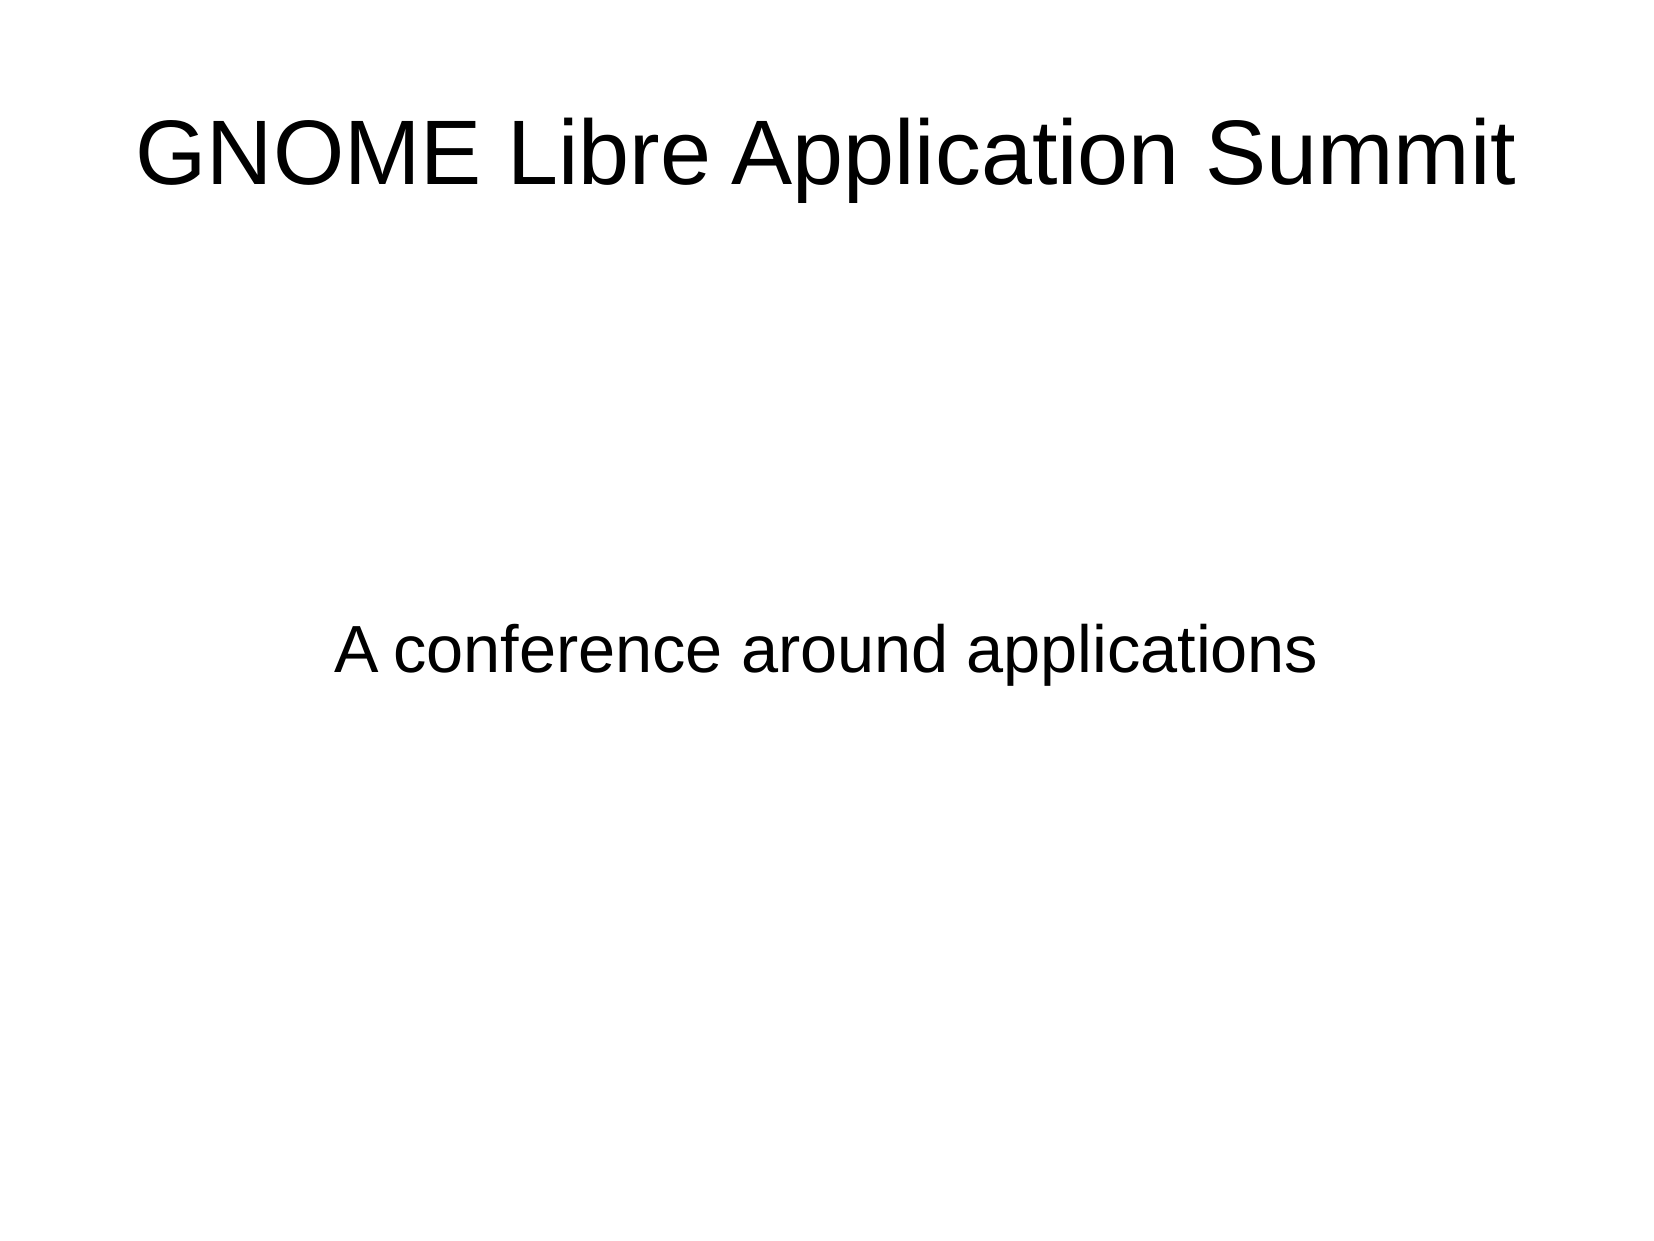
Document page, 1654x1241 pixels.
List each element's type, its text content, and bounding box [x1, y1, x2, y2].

title GNOME Libre Application Summit [82, 49, 1571, 257]
subtitle A conference around applications [82, 290, 1571, 1010]
